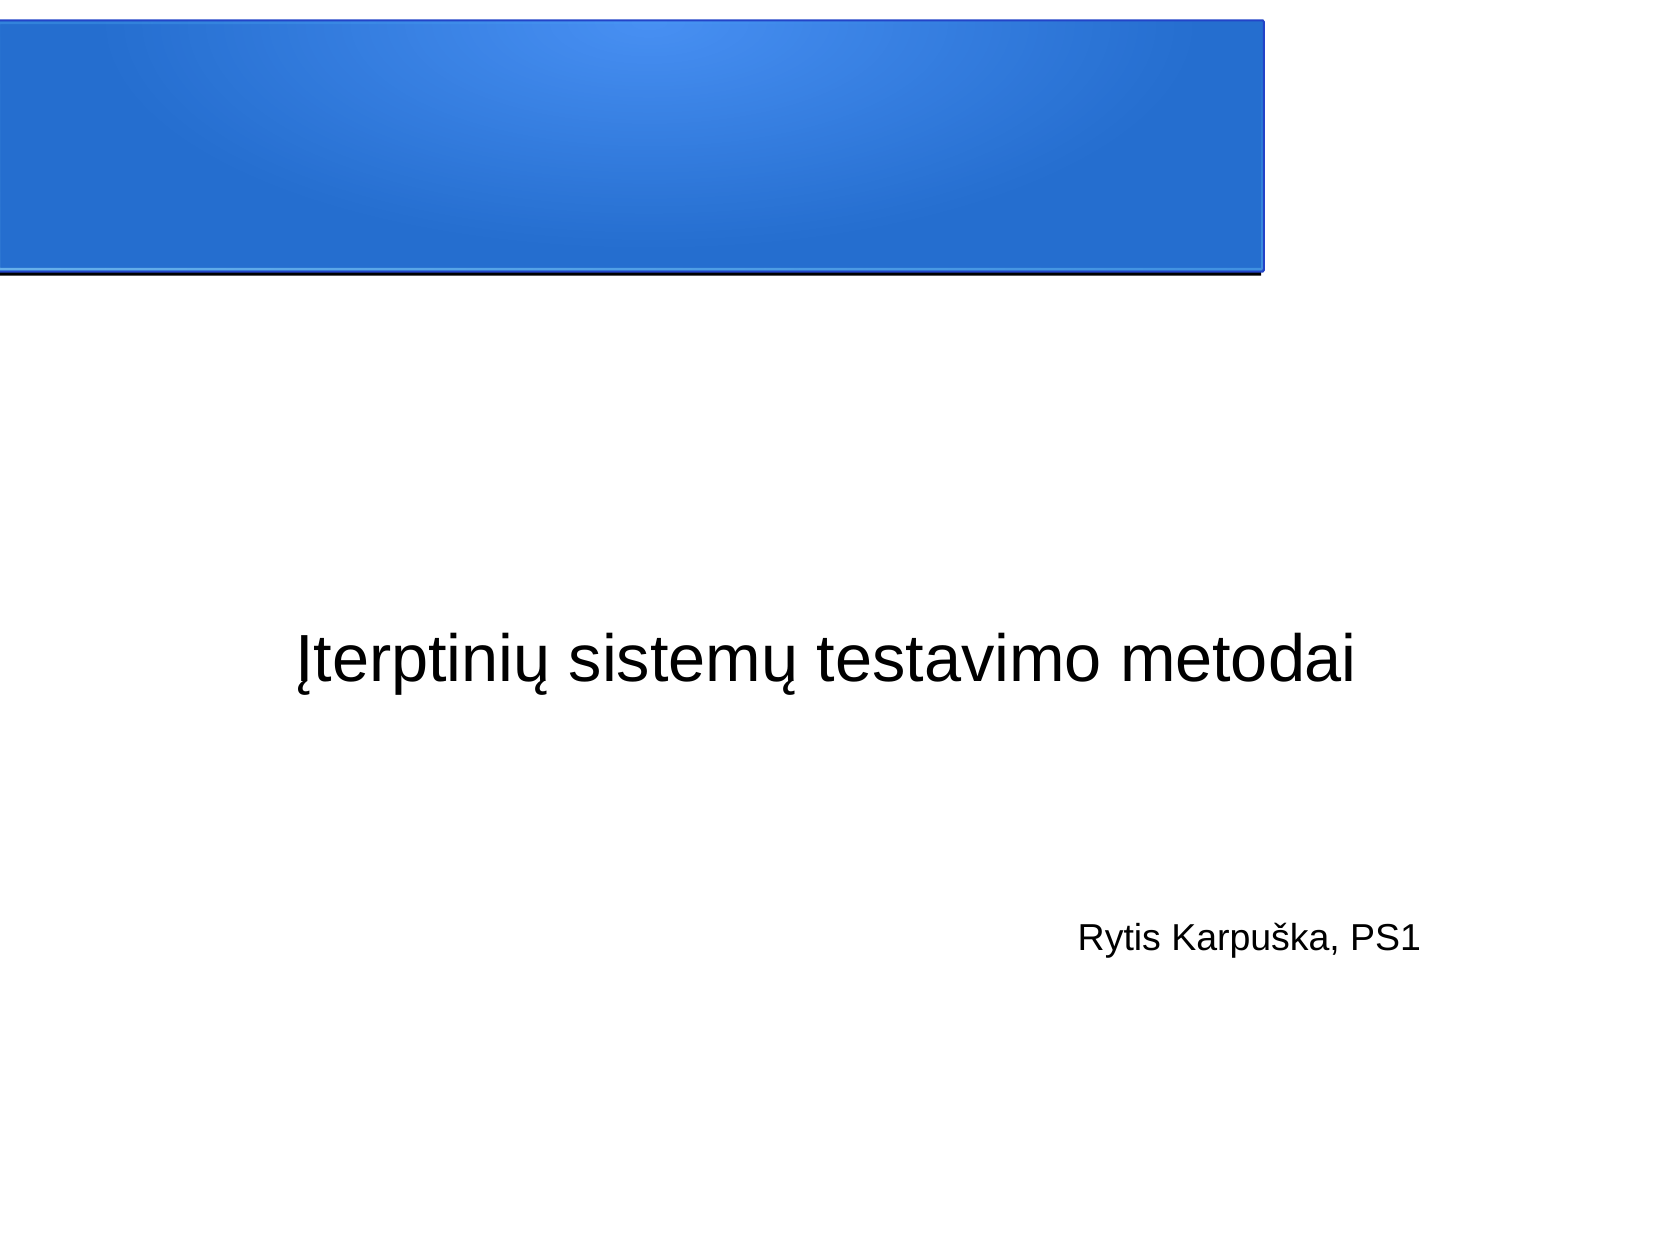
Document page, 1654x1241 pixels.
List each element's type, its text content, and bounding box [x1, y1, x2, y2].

subtitle Įterptinių sistemų testavimo metodai [82, 299, 1571, 1019]
text_box Rytis Karpuška, PS1 [1062, 909, 1453, 967]
